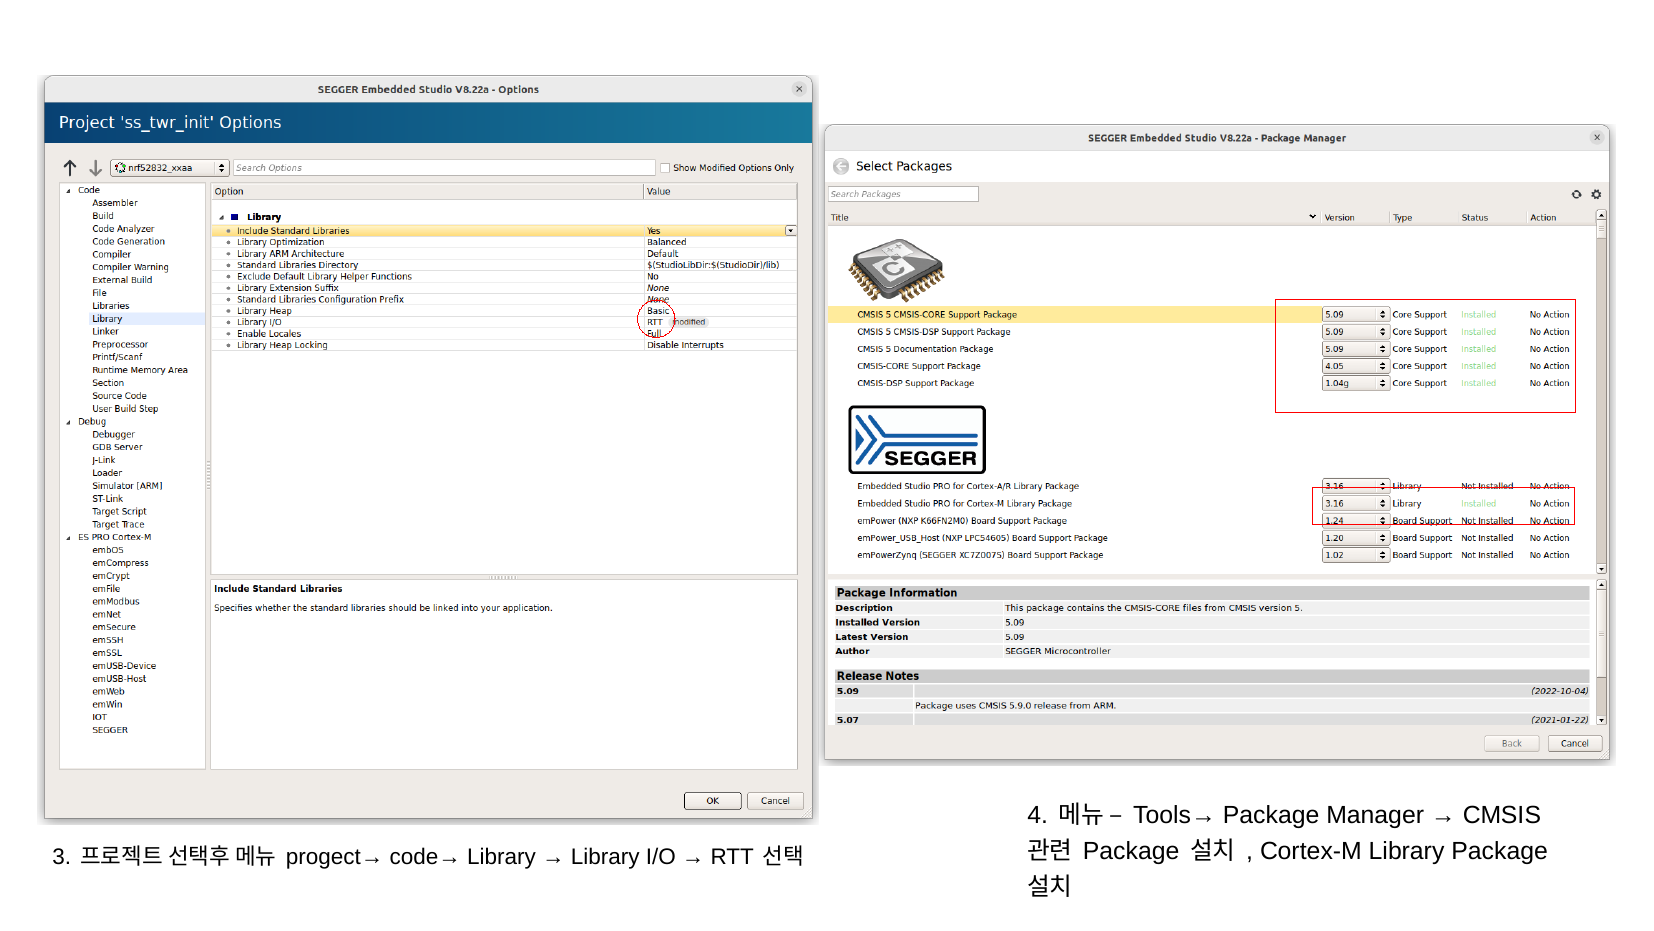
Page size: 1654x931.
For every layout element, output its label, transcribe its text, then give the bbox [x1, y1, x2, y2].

text_box 4. 메뉴 – Tools→ Package Manager → CMSIS 관련 Package 설치 , Cortex-M Library Package 설치 [1012, 787, 1576, 911]
picture [37, 75, 1616, 826]
text_box 3. 프로젝트 선택후 메뉴 progect→ code→ Library → Library I/O → RTT 선택 [37, 830, 826, 901]
